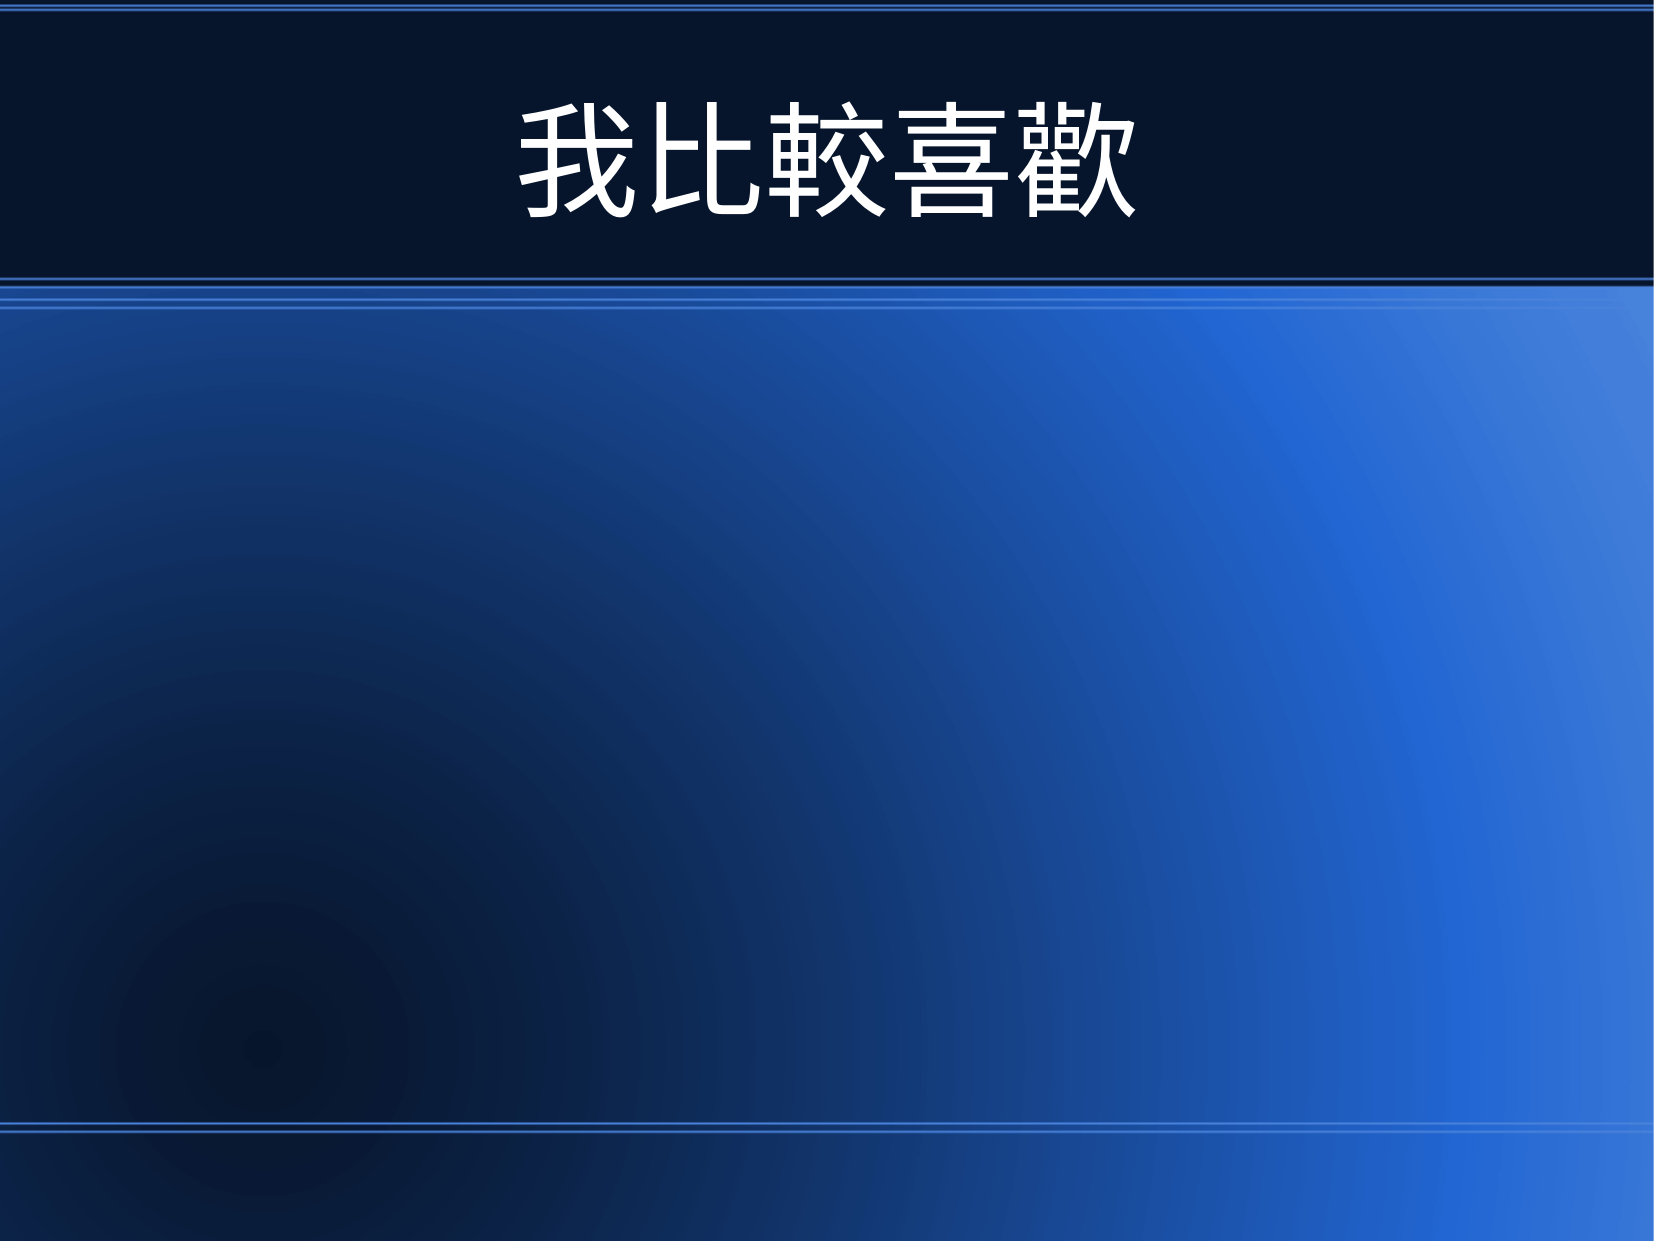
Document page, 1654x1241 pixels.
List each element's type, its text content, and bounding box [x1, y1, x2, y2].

title 我比較喜歡 [82, 49, 1571, 257]
picture [0, 0, 1654, 1241]
